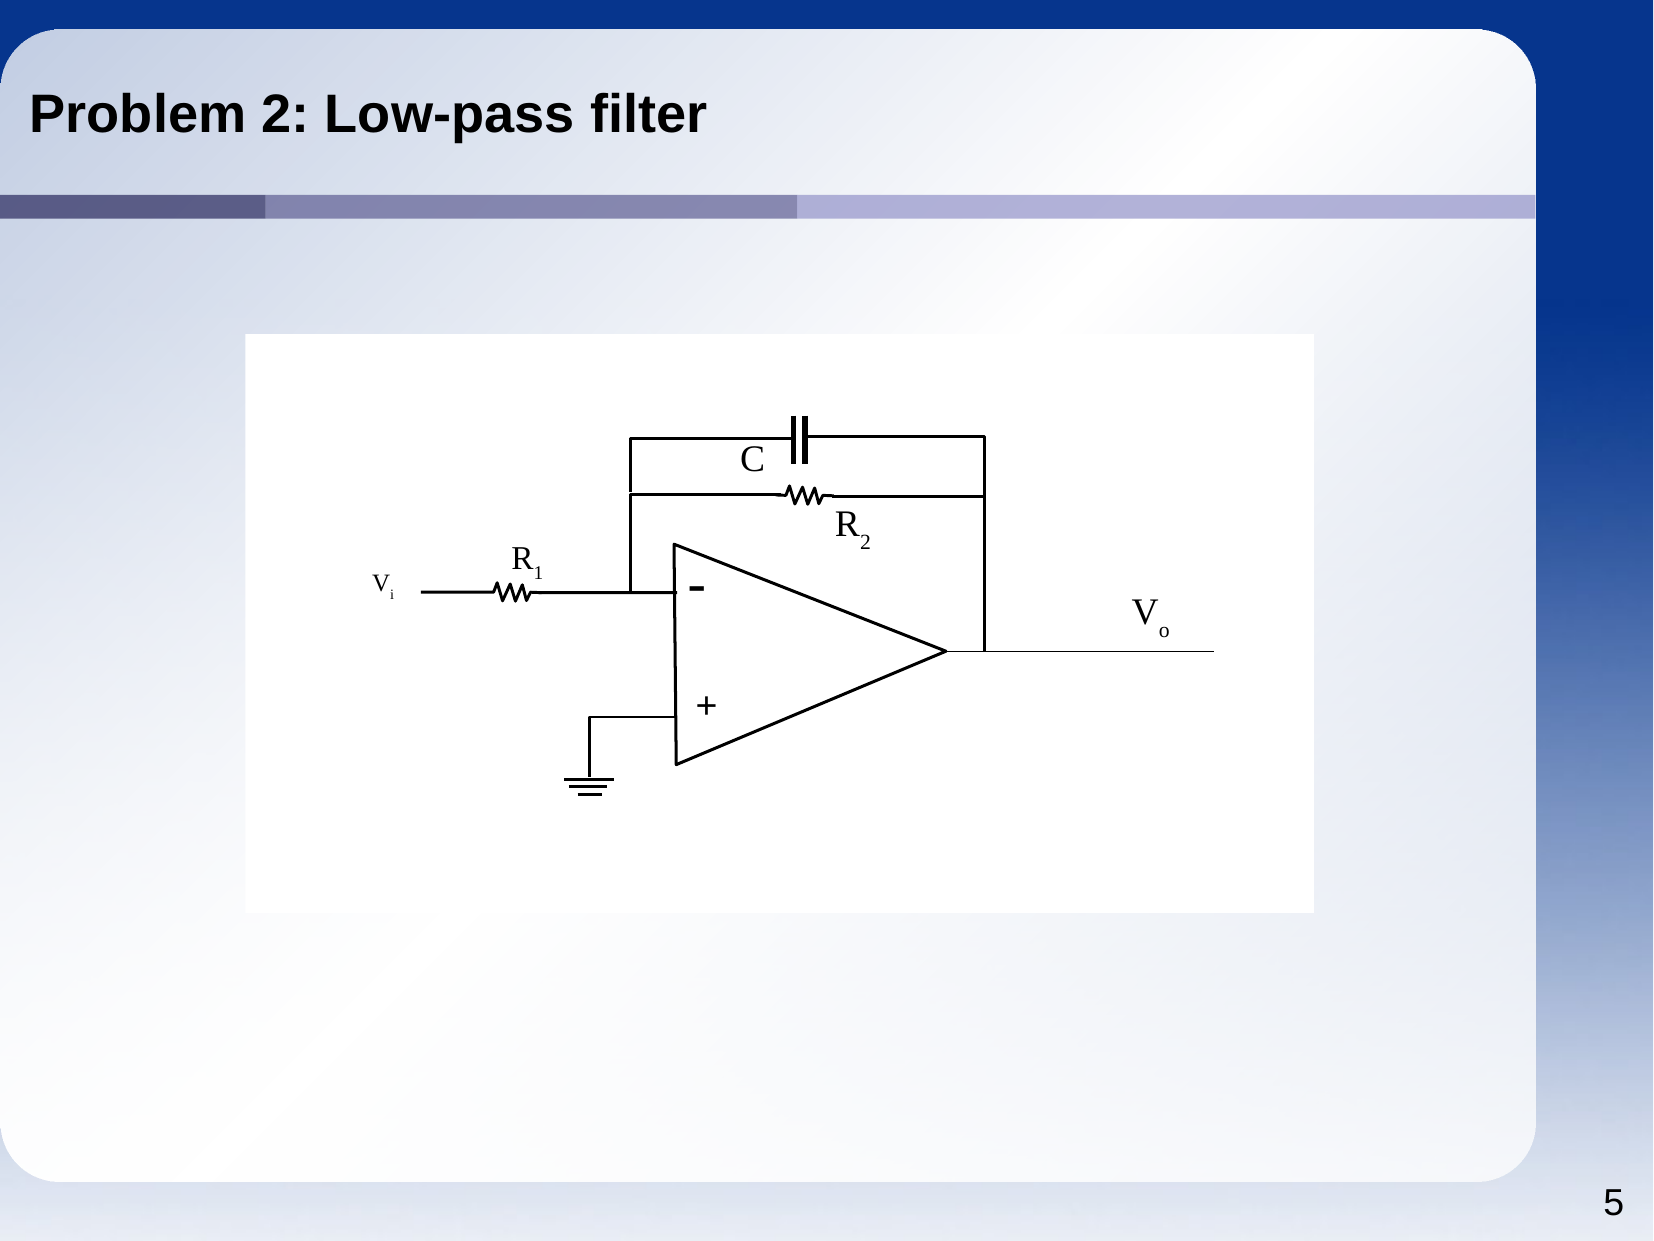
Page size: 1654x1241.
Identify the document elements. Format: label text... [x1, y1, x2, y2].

chart [245, 334, 1315, 913]
title Problem 2: Low-pass filter [29, 49, 1506, 178]
picture [0, 0, 1654, 1241]
